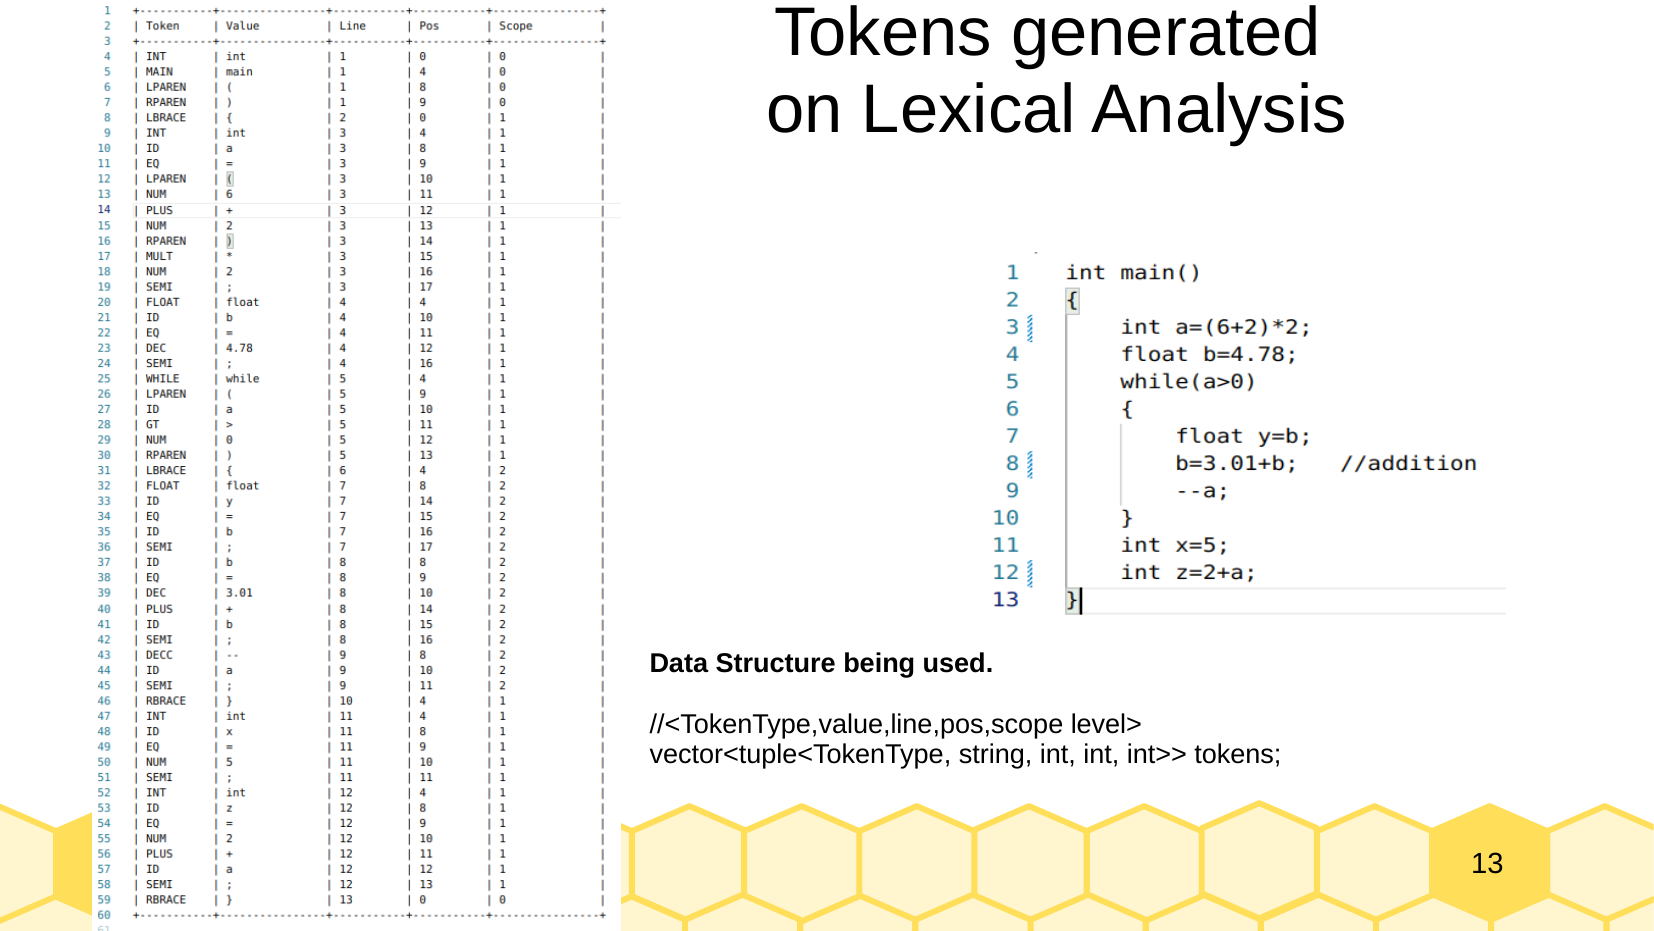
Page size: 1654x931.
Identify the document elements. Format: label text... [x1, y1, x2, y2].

picture [92, 0, 621, 931]
title Tokens generated on Lexical Analysis [621, 0, 1654, 148]
title Data Structure being used. //<TokenType,value,line,pos,scope level> vector<tuple<TokenType, string, int, int, int>> tokens; [649, 620, 1329, 798]
picture [974, 252, 1506, 621]
